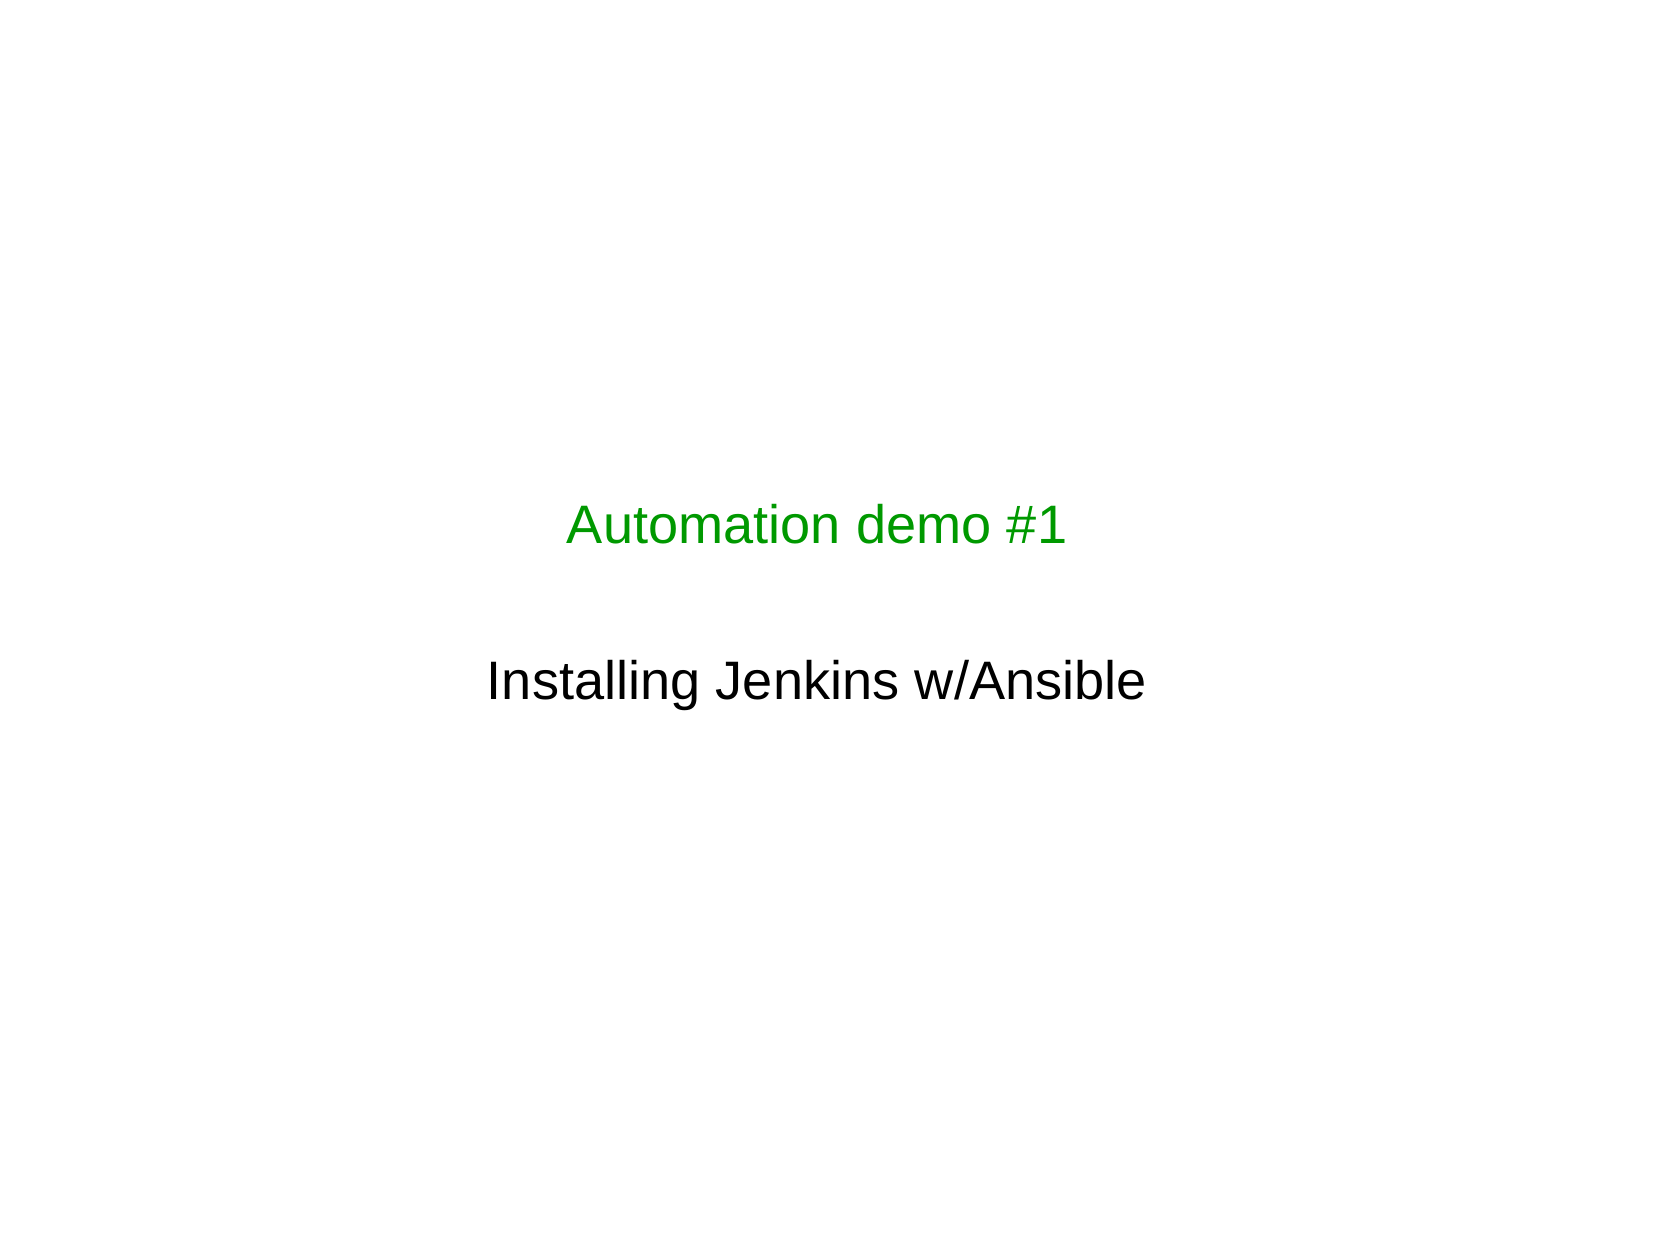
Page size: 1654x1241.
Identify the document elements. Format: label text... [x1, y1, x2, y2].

text_box Automation demo #1 Installing Jenkins w/Ansible [472, 486, 1182, 754]
